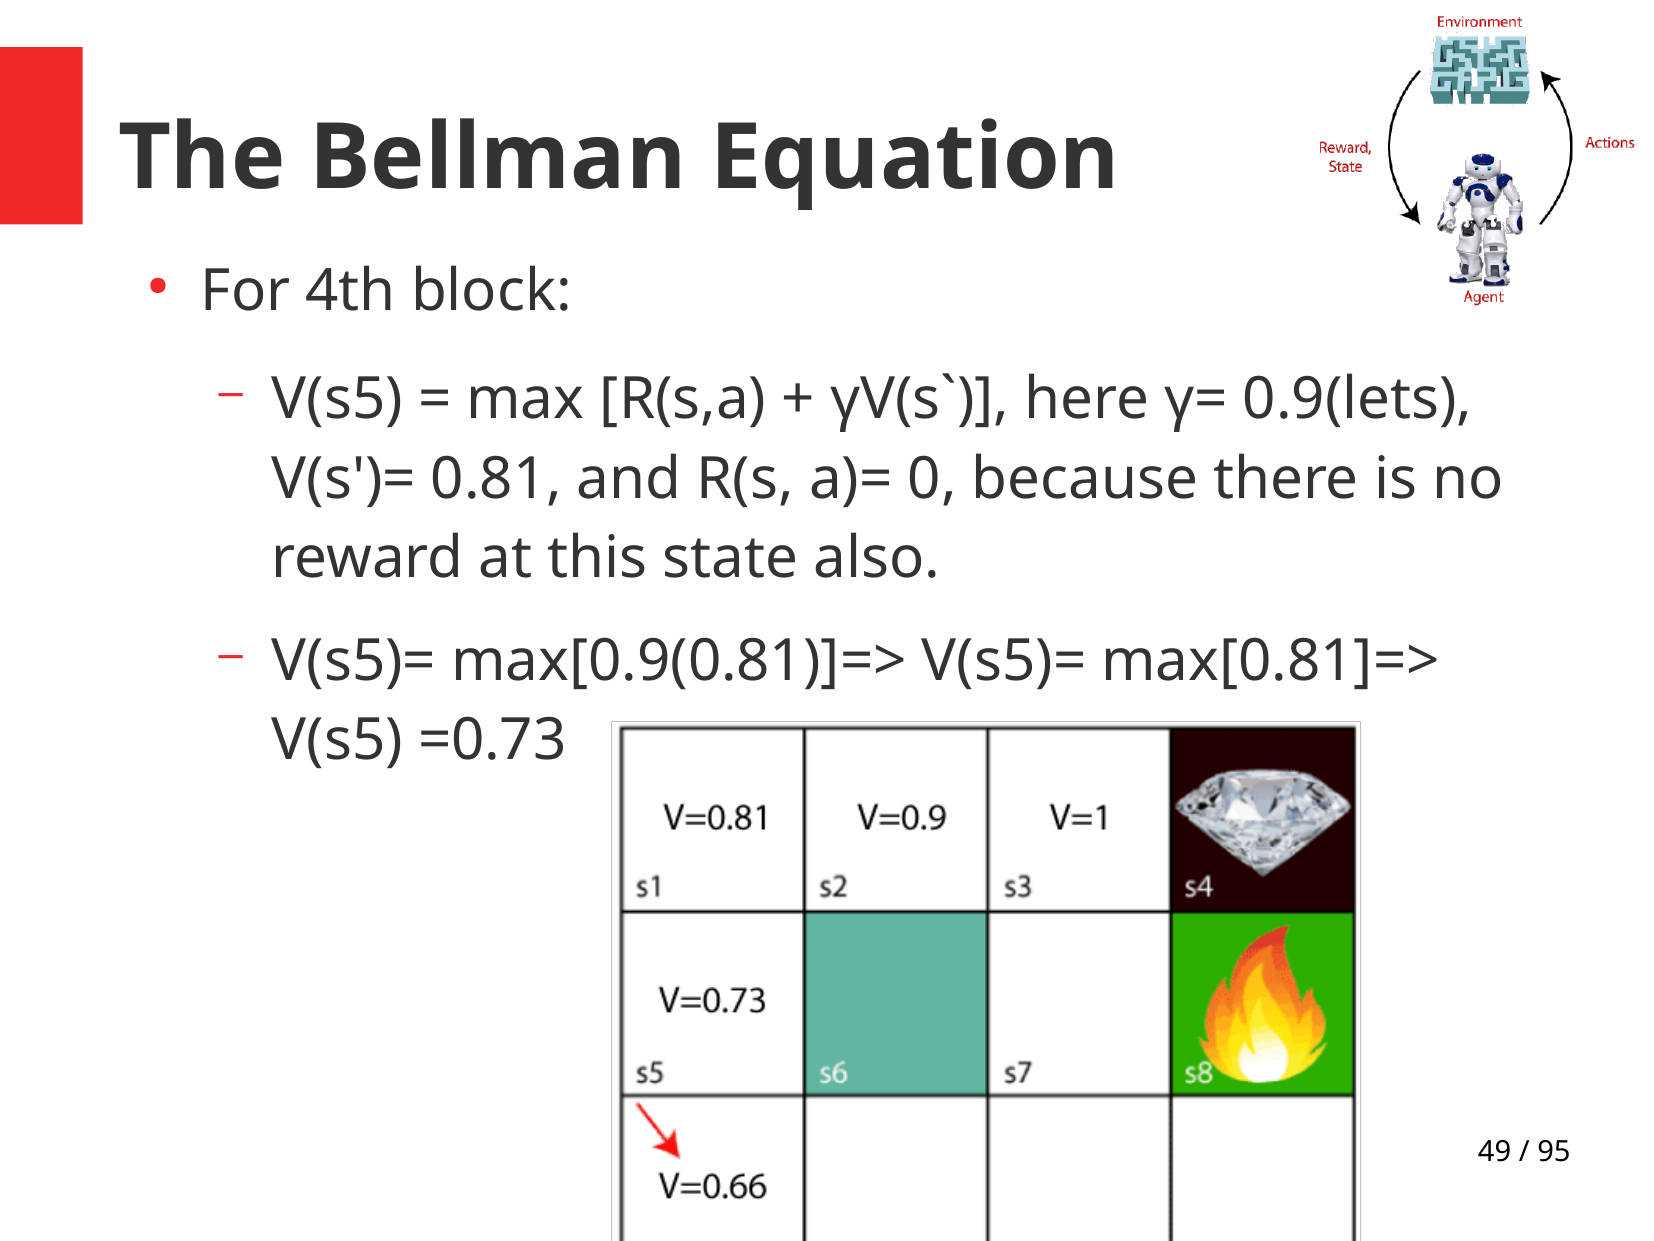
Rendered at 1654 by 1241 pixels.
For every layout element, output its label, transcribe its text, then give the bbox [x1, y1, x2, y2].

title The Bellman Equation [118, 28, 1311, 278]
picture [1311, 11, 1642, 310]
list For 4th block: V(s5) = max [R(s,a) + γV(s`)], here γ= 0.9(lets), V(s')= 0.81, and R(s, a)= 0, because there is no reward at this state also. V(s5)= max[0.9(0.81)]=> V(s5)= max[0.81]=> V(s5) =0.73 [129, 248, 1548, 968]
picture [590, 686, 1372, 1241]
